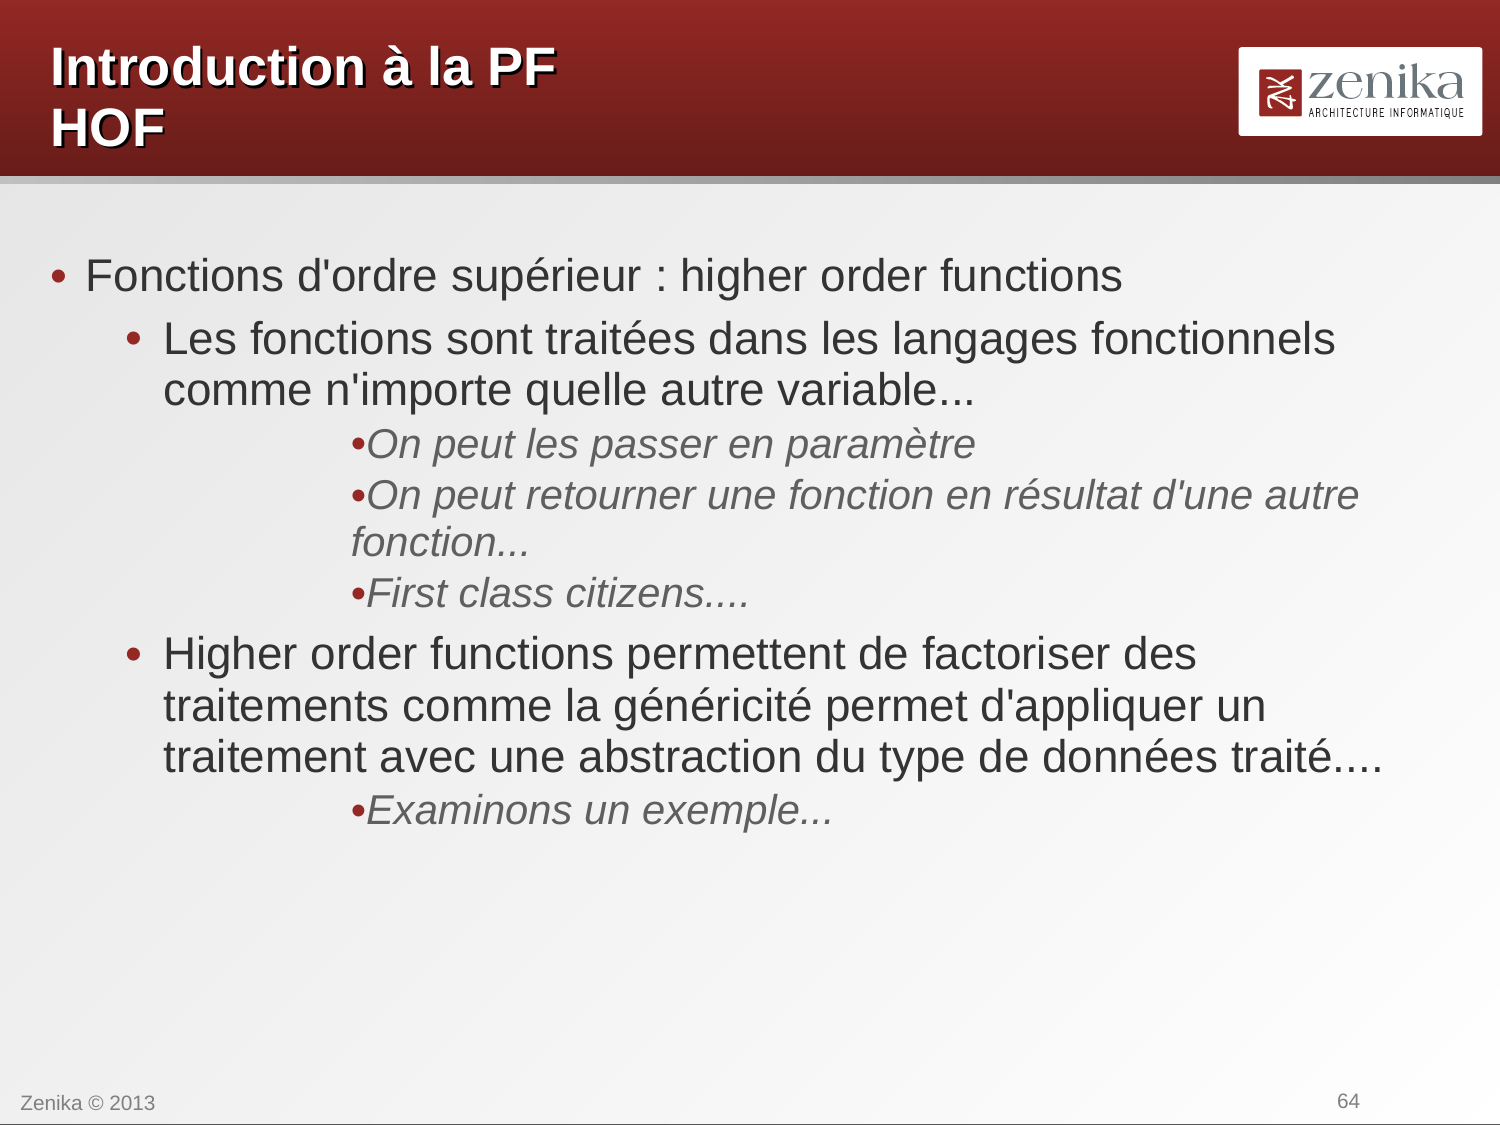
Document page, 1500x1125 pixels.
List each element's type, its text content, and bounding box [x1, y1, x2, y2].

list Fonctions d'ordre supérieur : higher order functions Les fonctions sont traitées dans les langages fonctionnels comme n'importe quelle autre variable... On peut les passer en paramètre On peut retourner une fonction en résultat d'une autre fonction... First class citizens.... Higher order functions permettent de factoriser des traitements comme la généricité permet d'appliquer un traitement avec une abstraction du type de données traité.... Examinons un exemple... [50, 249, 1435, 1079]
title Introduction à la PF HOF [50, 15, 1206, 180]
picture [1257, 58, 1464, 125]
